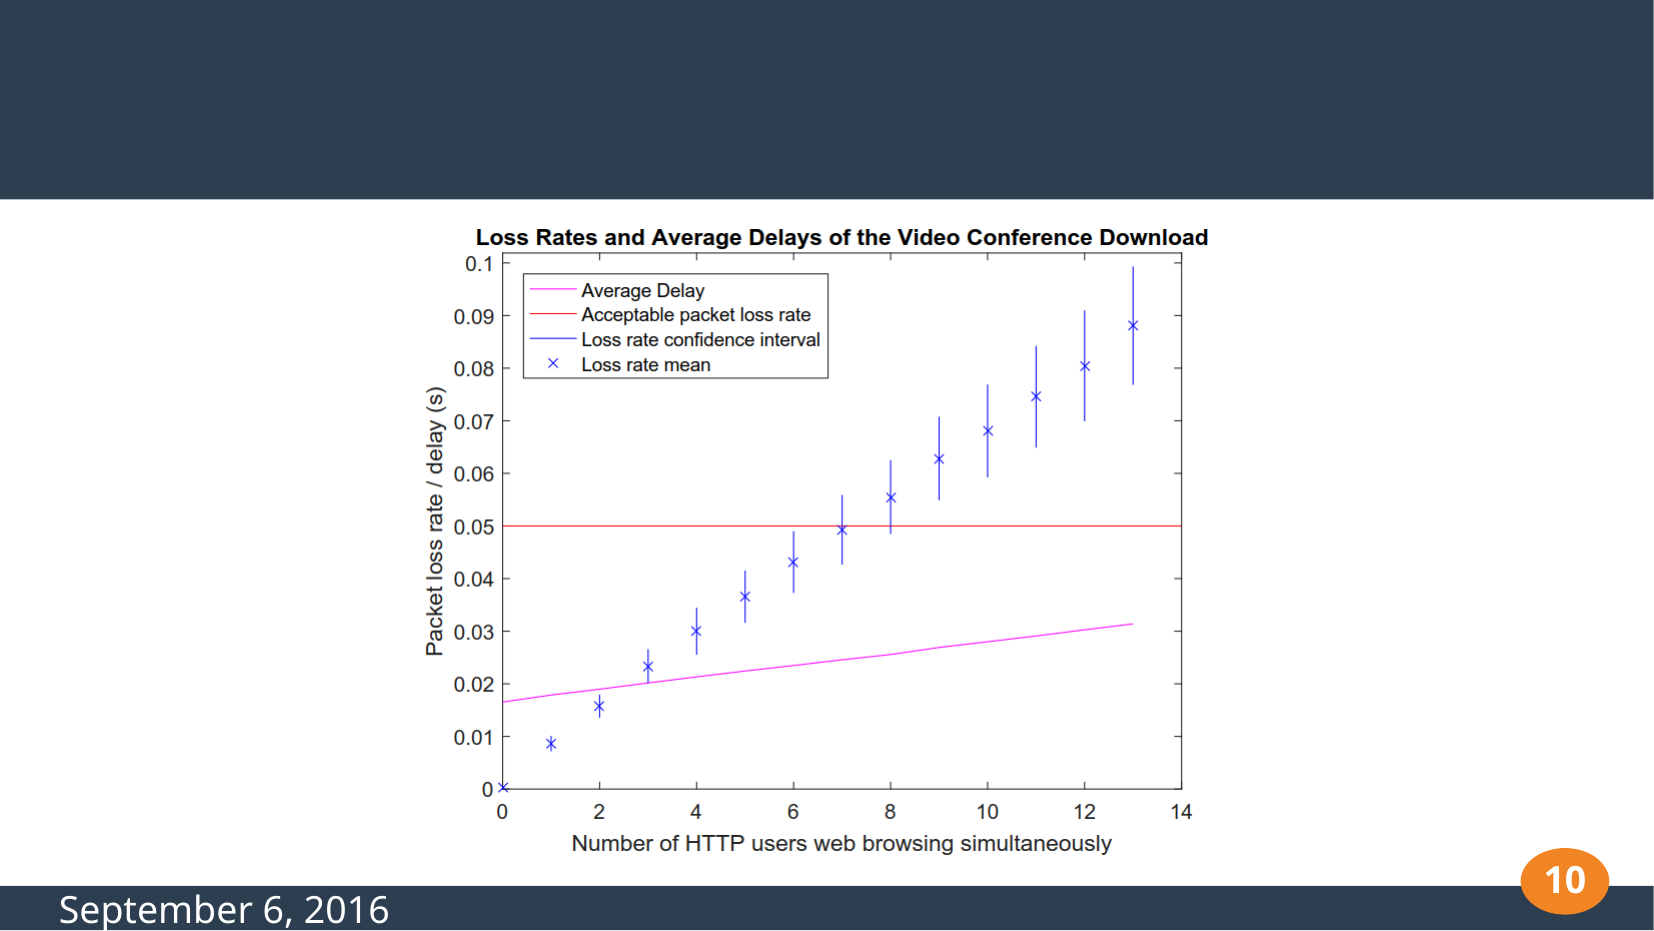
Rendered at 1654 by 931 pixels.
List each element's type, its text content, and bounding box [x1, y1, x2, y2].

text_box September 6, 2016 [59, 885, 532, 931]
text_box 13 [1505, 837, 1625, 926]
picture [389, 205, 1265, 861]
